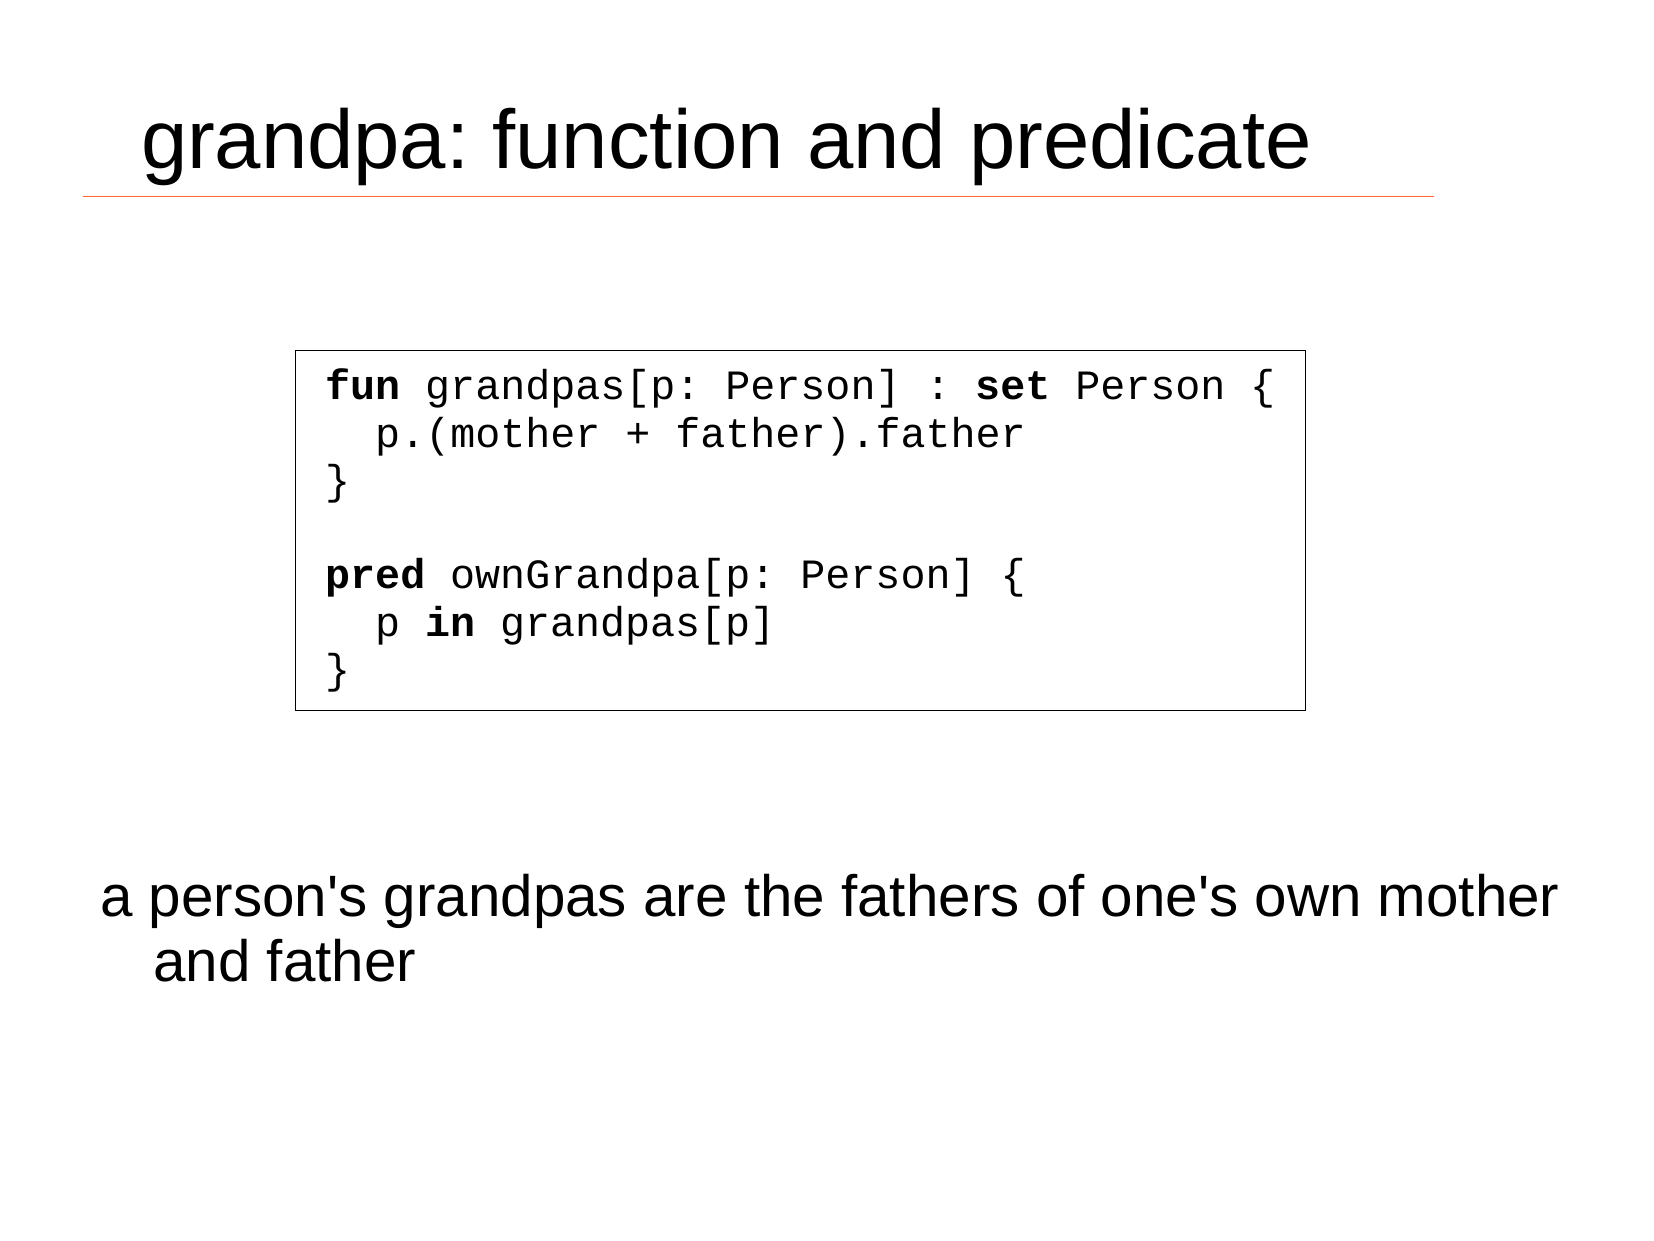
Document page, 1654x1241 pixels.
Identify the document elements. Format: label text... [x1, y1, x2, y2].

text_box fun grandpas[p: Person] : set Person { p.(mother + father).father } pred ownGrandpa[p: Person] { p in grandpas[p] } [295, 350, 1303, 693]
title grandpa: function and predicate [141, 86, 1604, 193]
list a person's grandpas are the fathers of one's own mother and father [82, 261, 1571, 1120]
